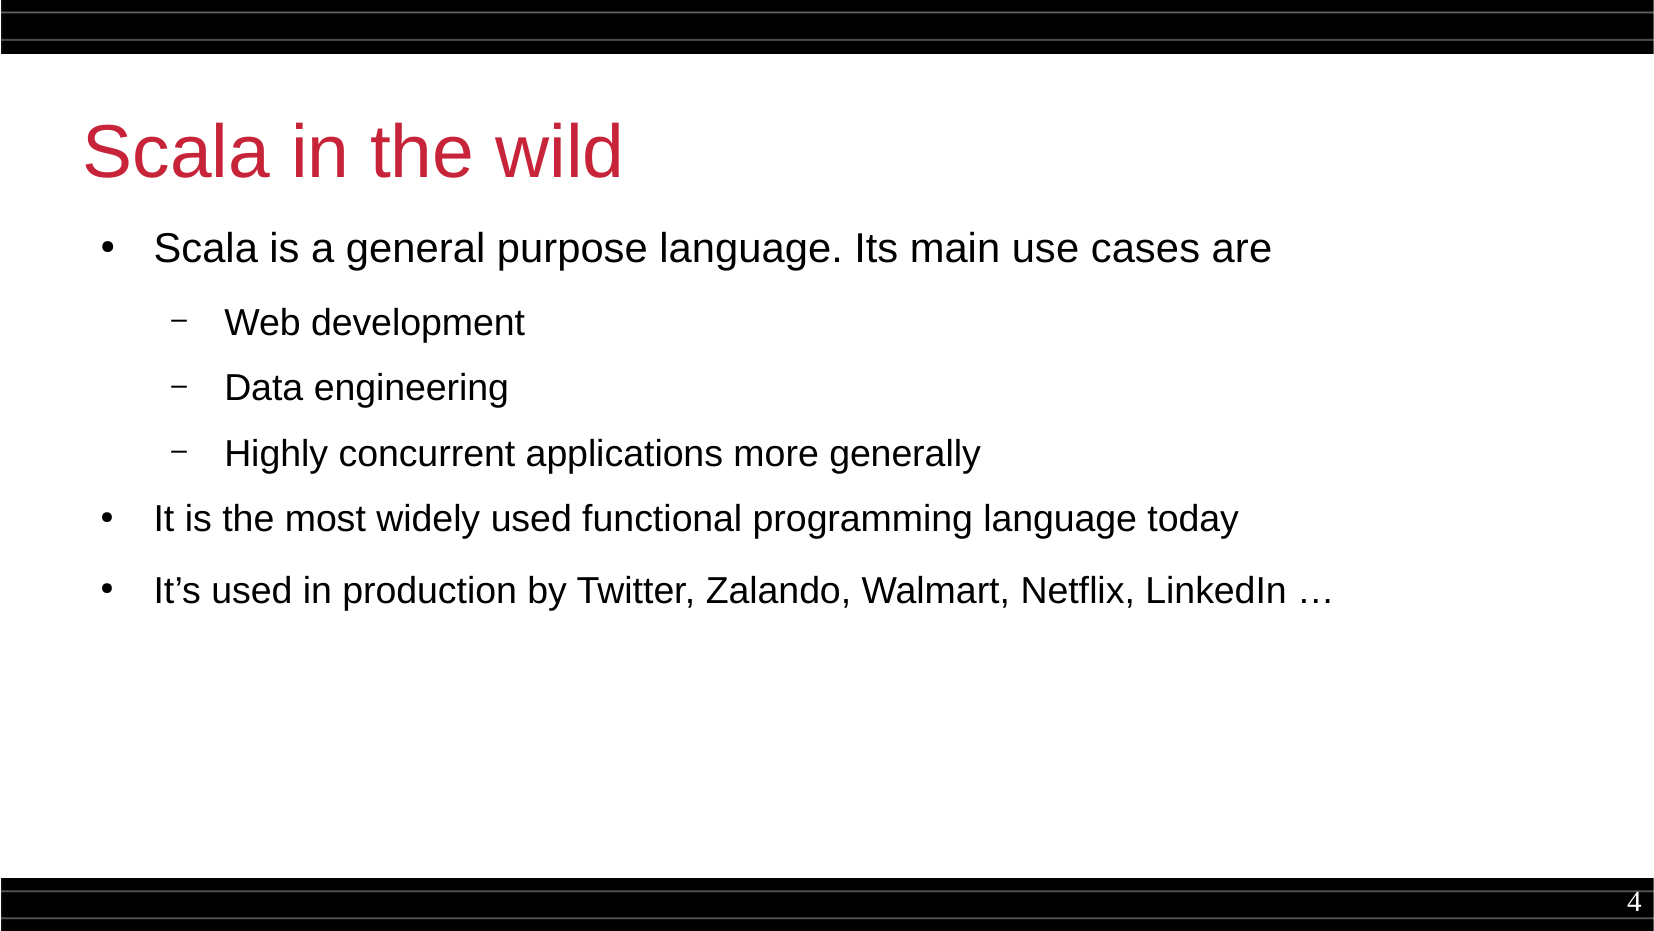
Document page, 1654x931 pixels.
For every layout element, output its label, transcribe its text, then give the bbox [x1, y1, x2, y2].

picture [1, 878, 1654, 931]
list Scala is a general purpose language. Its main use cases are Web development Data engineering Highly concurrent applications more generally It is the most widely used functional programming language today It’s used in production by Twitter, Zalando, Walmart, Netflix, LinkedIn … [82, 225, 1571, 856]
picture [1, 0, 1654, 54]
title Scala in the wild [82, 92, 1571, 211]
